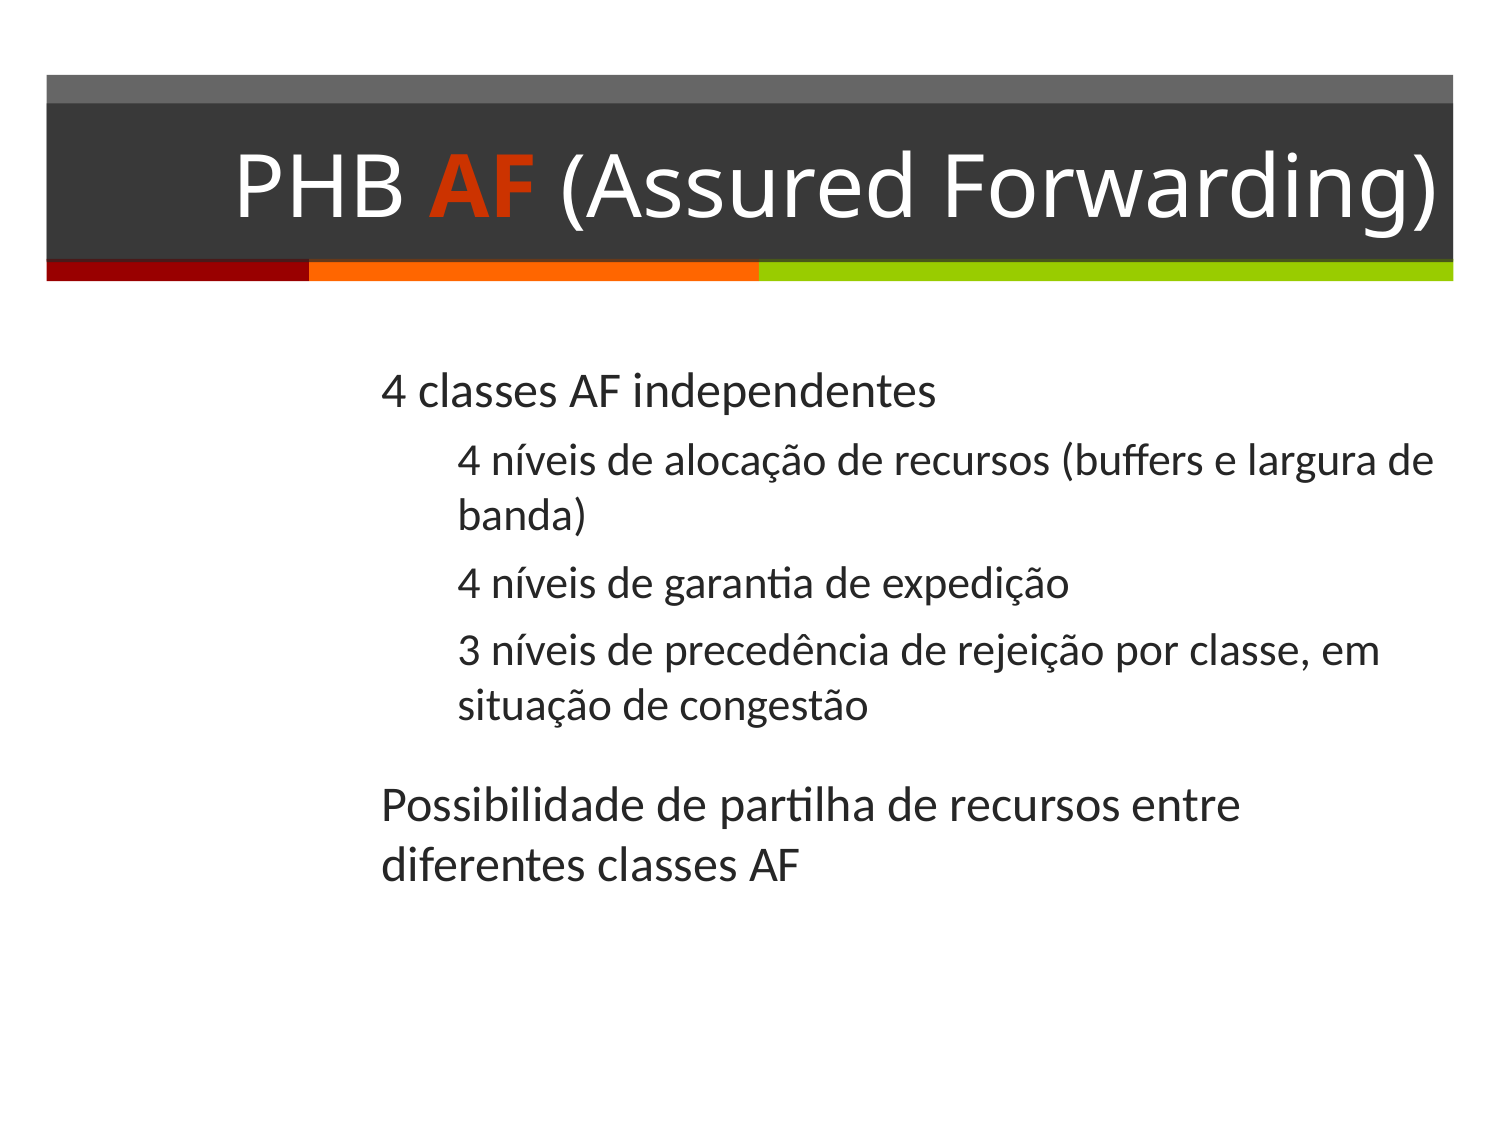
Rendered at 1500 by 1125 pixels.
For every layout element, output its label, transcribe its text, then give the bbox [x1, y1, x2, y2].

list 4 classes AF independentes 4 níveis de alocação de recursos (buffers e largura de banda) 4 níveis de garantia de expedição 3 níveis de precedência de rejeição por classe, em situação de congestão Possibilidade de partilha de recursos entre diferentes classes AF [292, 350, 1454, 1005]
title PHB AF (Assured Forwarding) [46, 103, 1454, 263]
